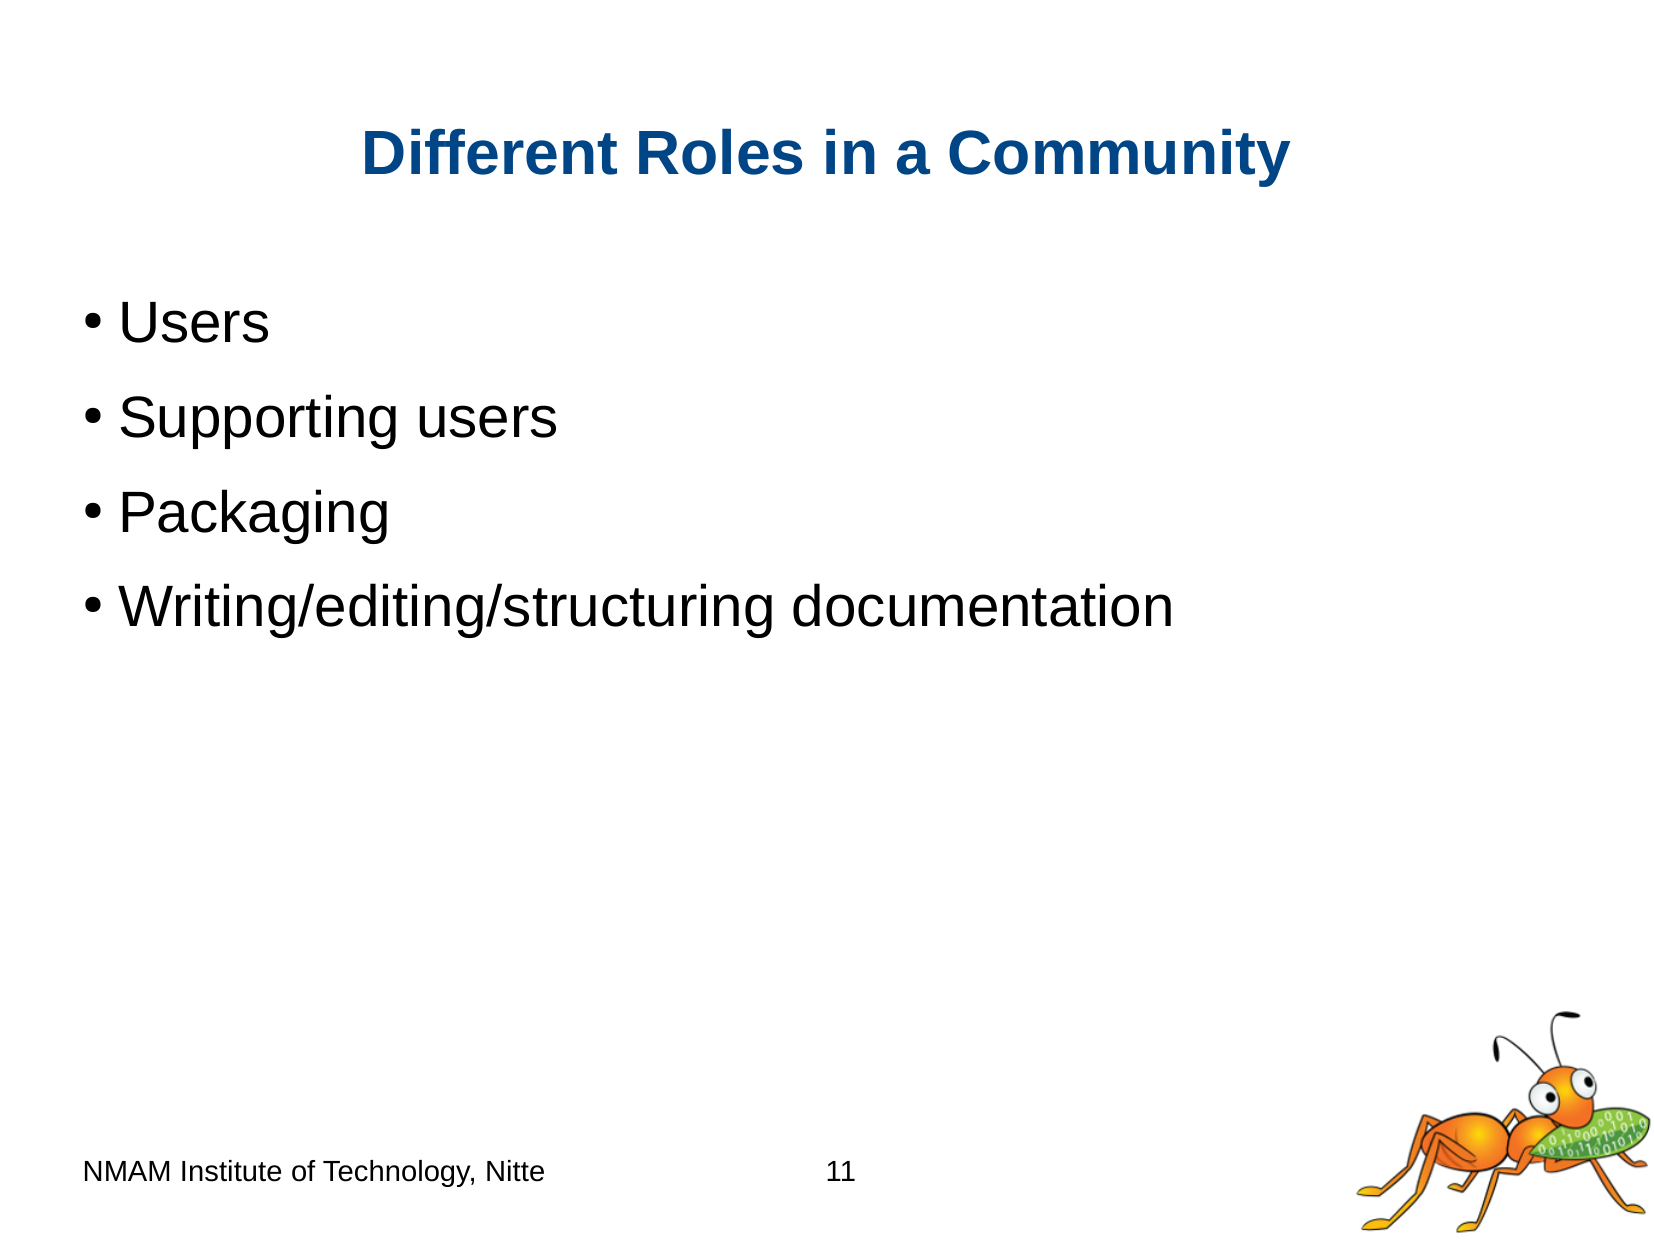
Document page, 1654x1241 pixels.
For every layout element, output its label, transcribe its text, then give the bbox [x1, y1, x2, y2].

picture [1353, 1009, 1654, 1235]
title Different Roles in a Community [82, 49, 1571, 257]
list Users Supporting users Packaging Writing/editing/structuring documentation [82, 290, 1571, 1010]
